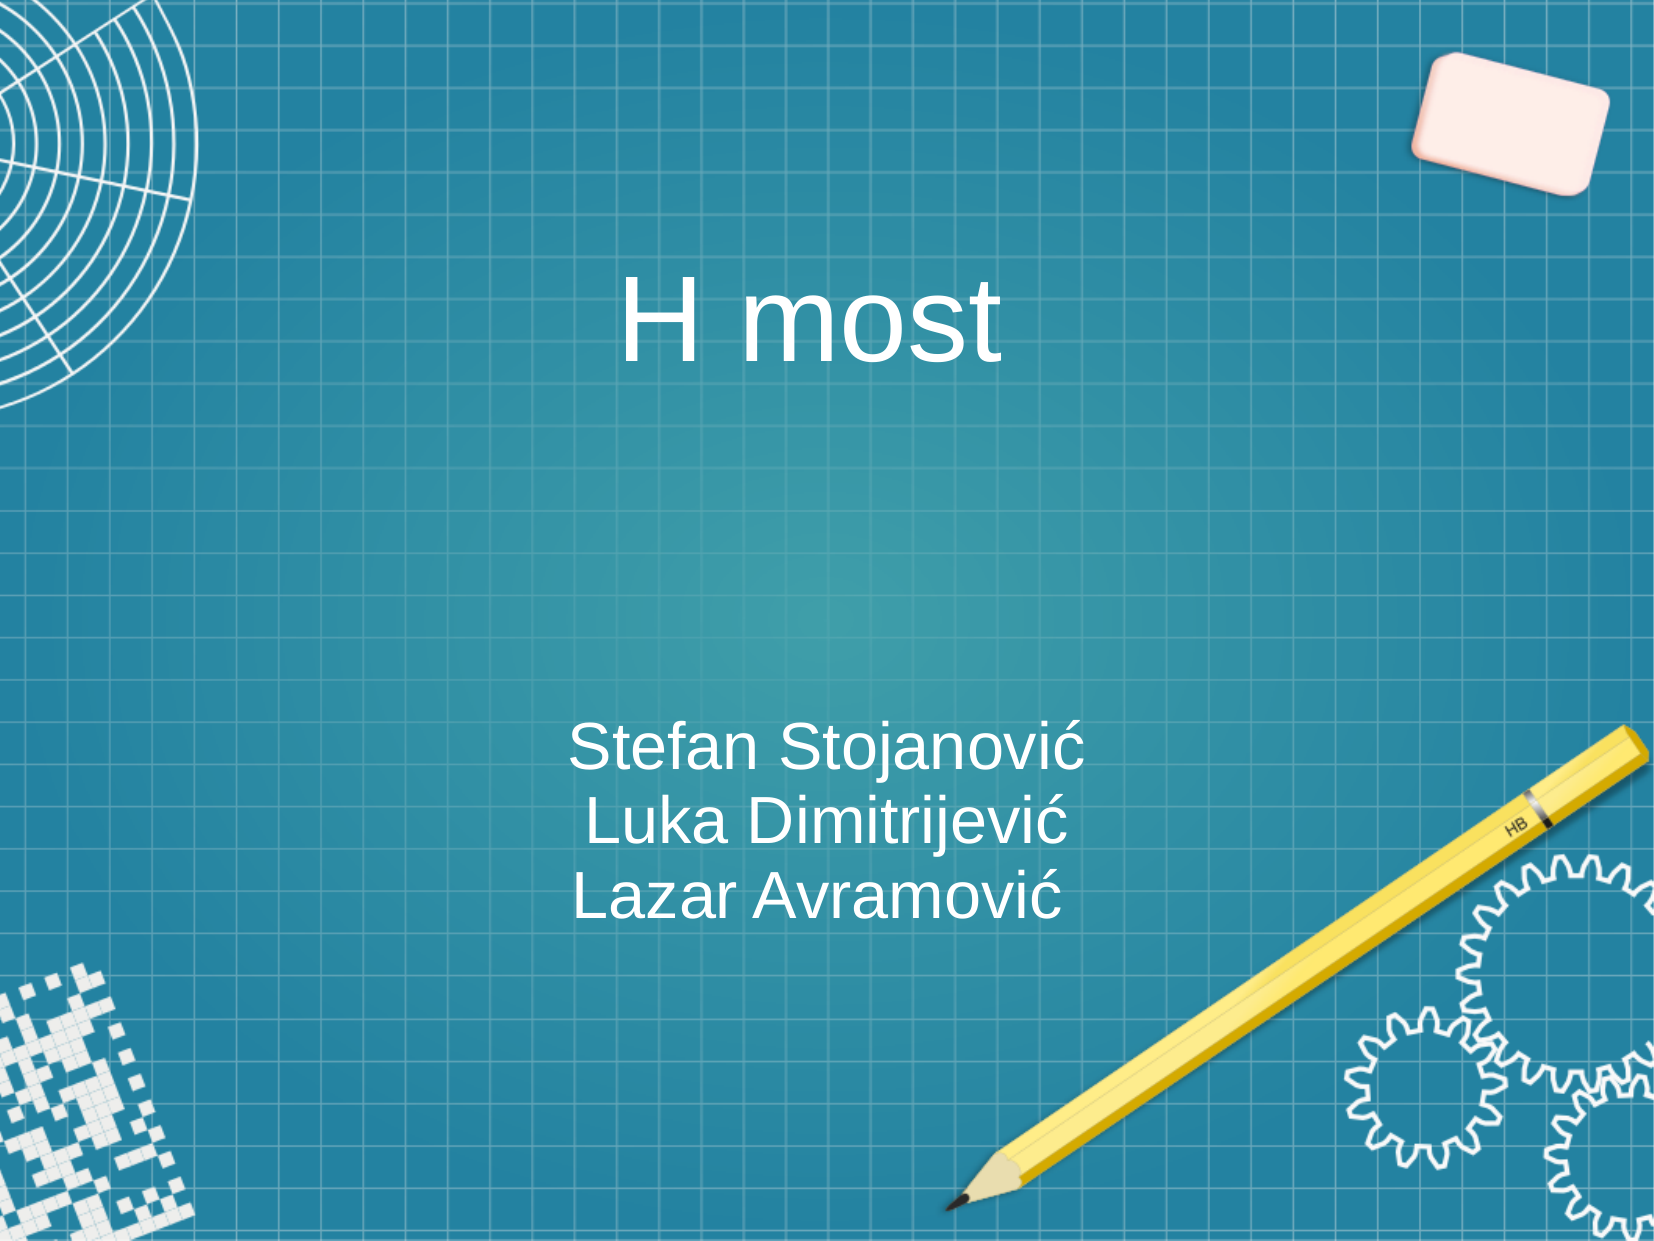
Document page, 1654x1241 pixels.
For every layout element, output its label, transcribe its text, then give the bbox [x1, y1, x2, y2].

title H most [82, 177, 1571, 461]
picture [0, 0, 1654, 1241]
subtitle Stefan Stojanović Luka Dimitrijević Lazar Avramović [82, 519, 1571, 1123]
